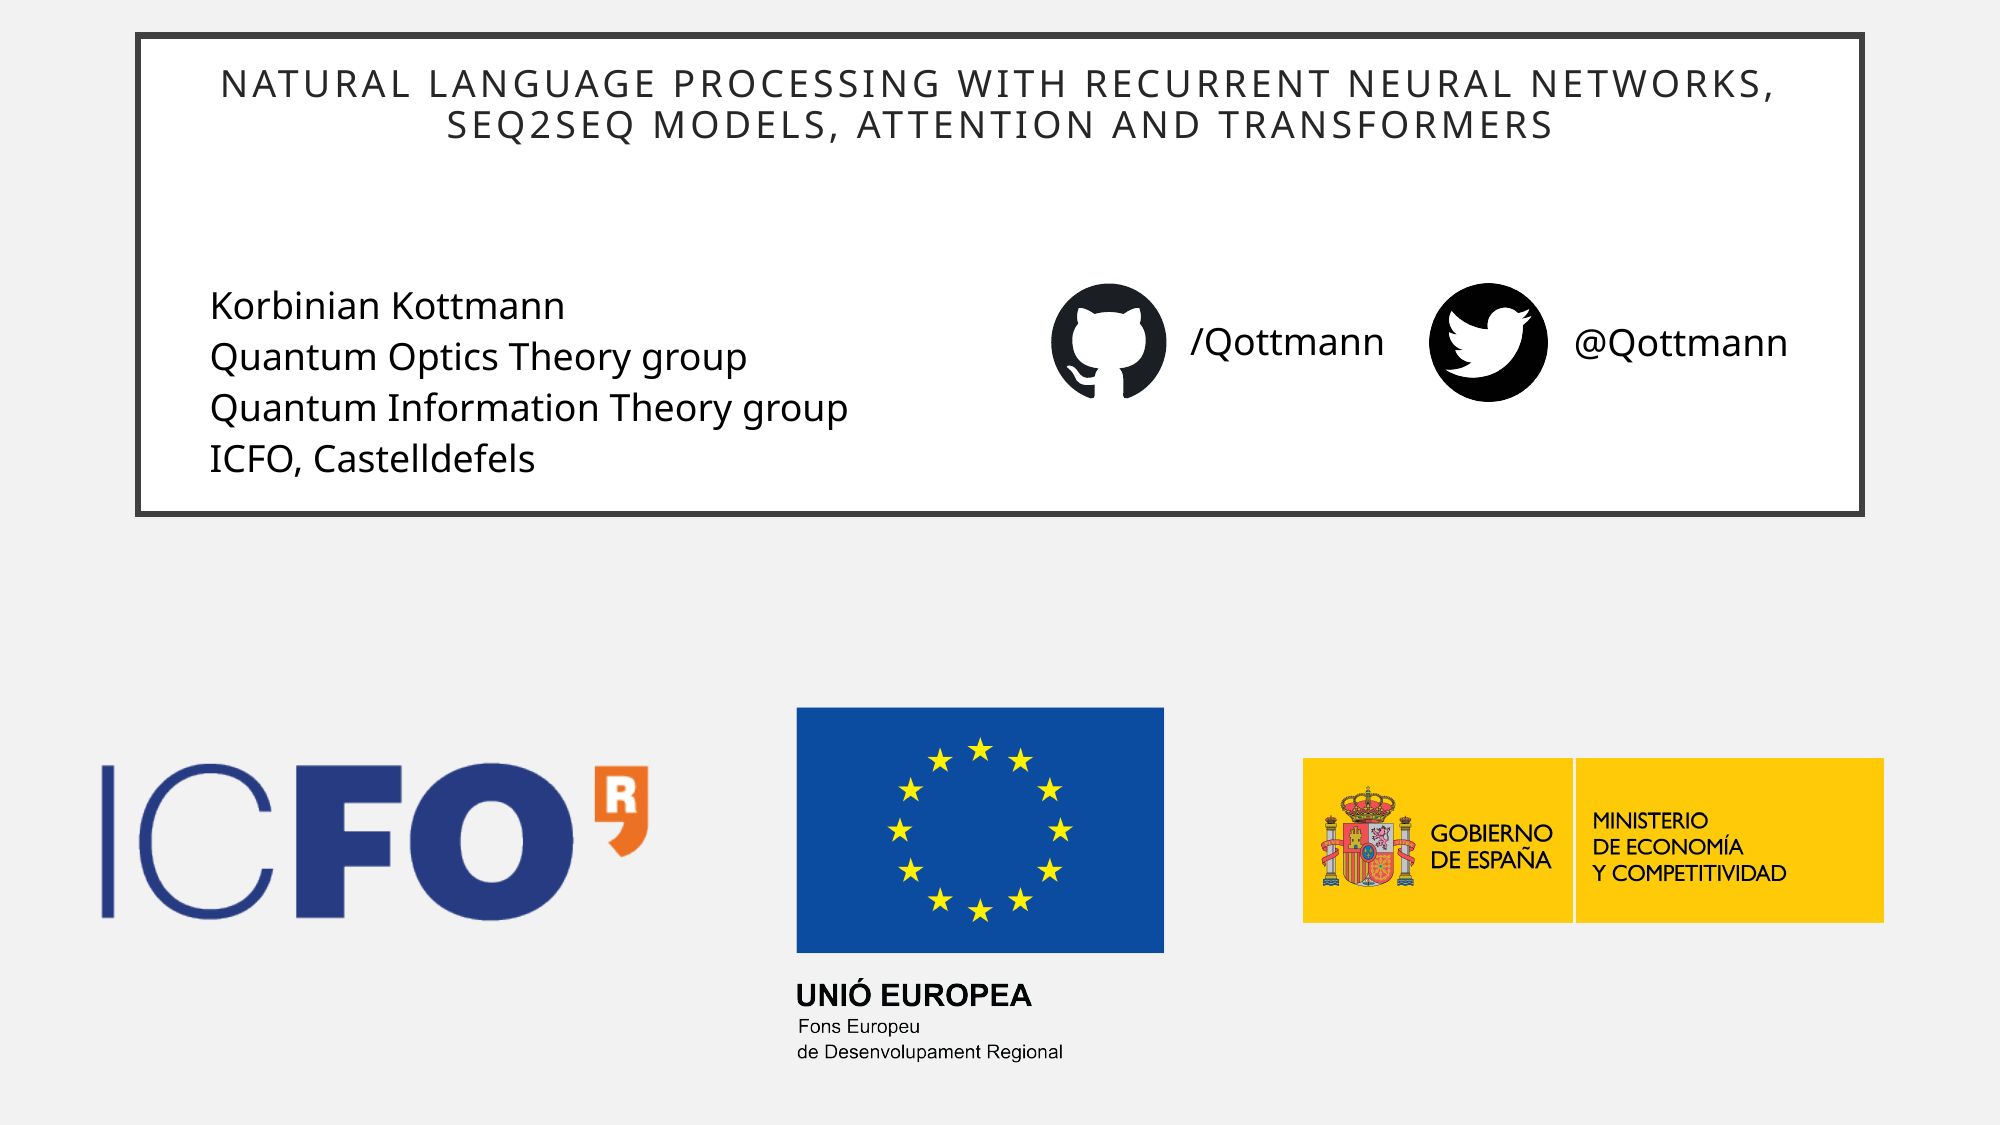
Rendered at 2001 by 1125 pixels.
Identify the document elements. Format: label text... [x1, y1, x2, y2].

picture [779, 690, 1186, 1076]
picture [35, 679, 701, 985]
title Natural Language processing with recurrent neural networks, seq2seq models, attention and transformers [137, 35, 1863, 514]
picture [1303, 758, 1884, 923]
picture [1051, 283, 1167, 402]
text_box Korbinian Kottmann Quantum Optics Theory group Quantum Information Theory group ICFO, Castelldefels [194, 272, 898, 462]
text_box /Qottmann [1175, 308, 1436, 408]
text_box @Qottmann [1559, 308, 1808, 411]
picture [1429, 283, 1548, 402]
